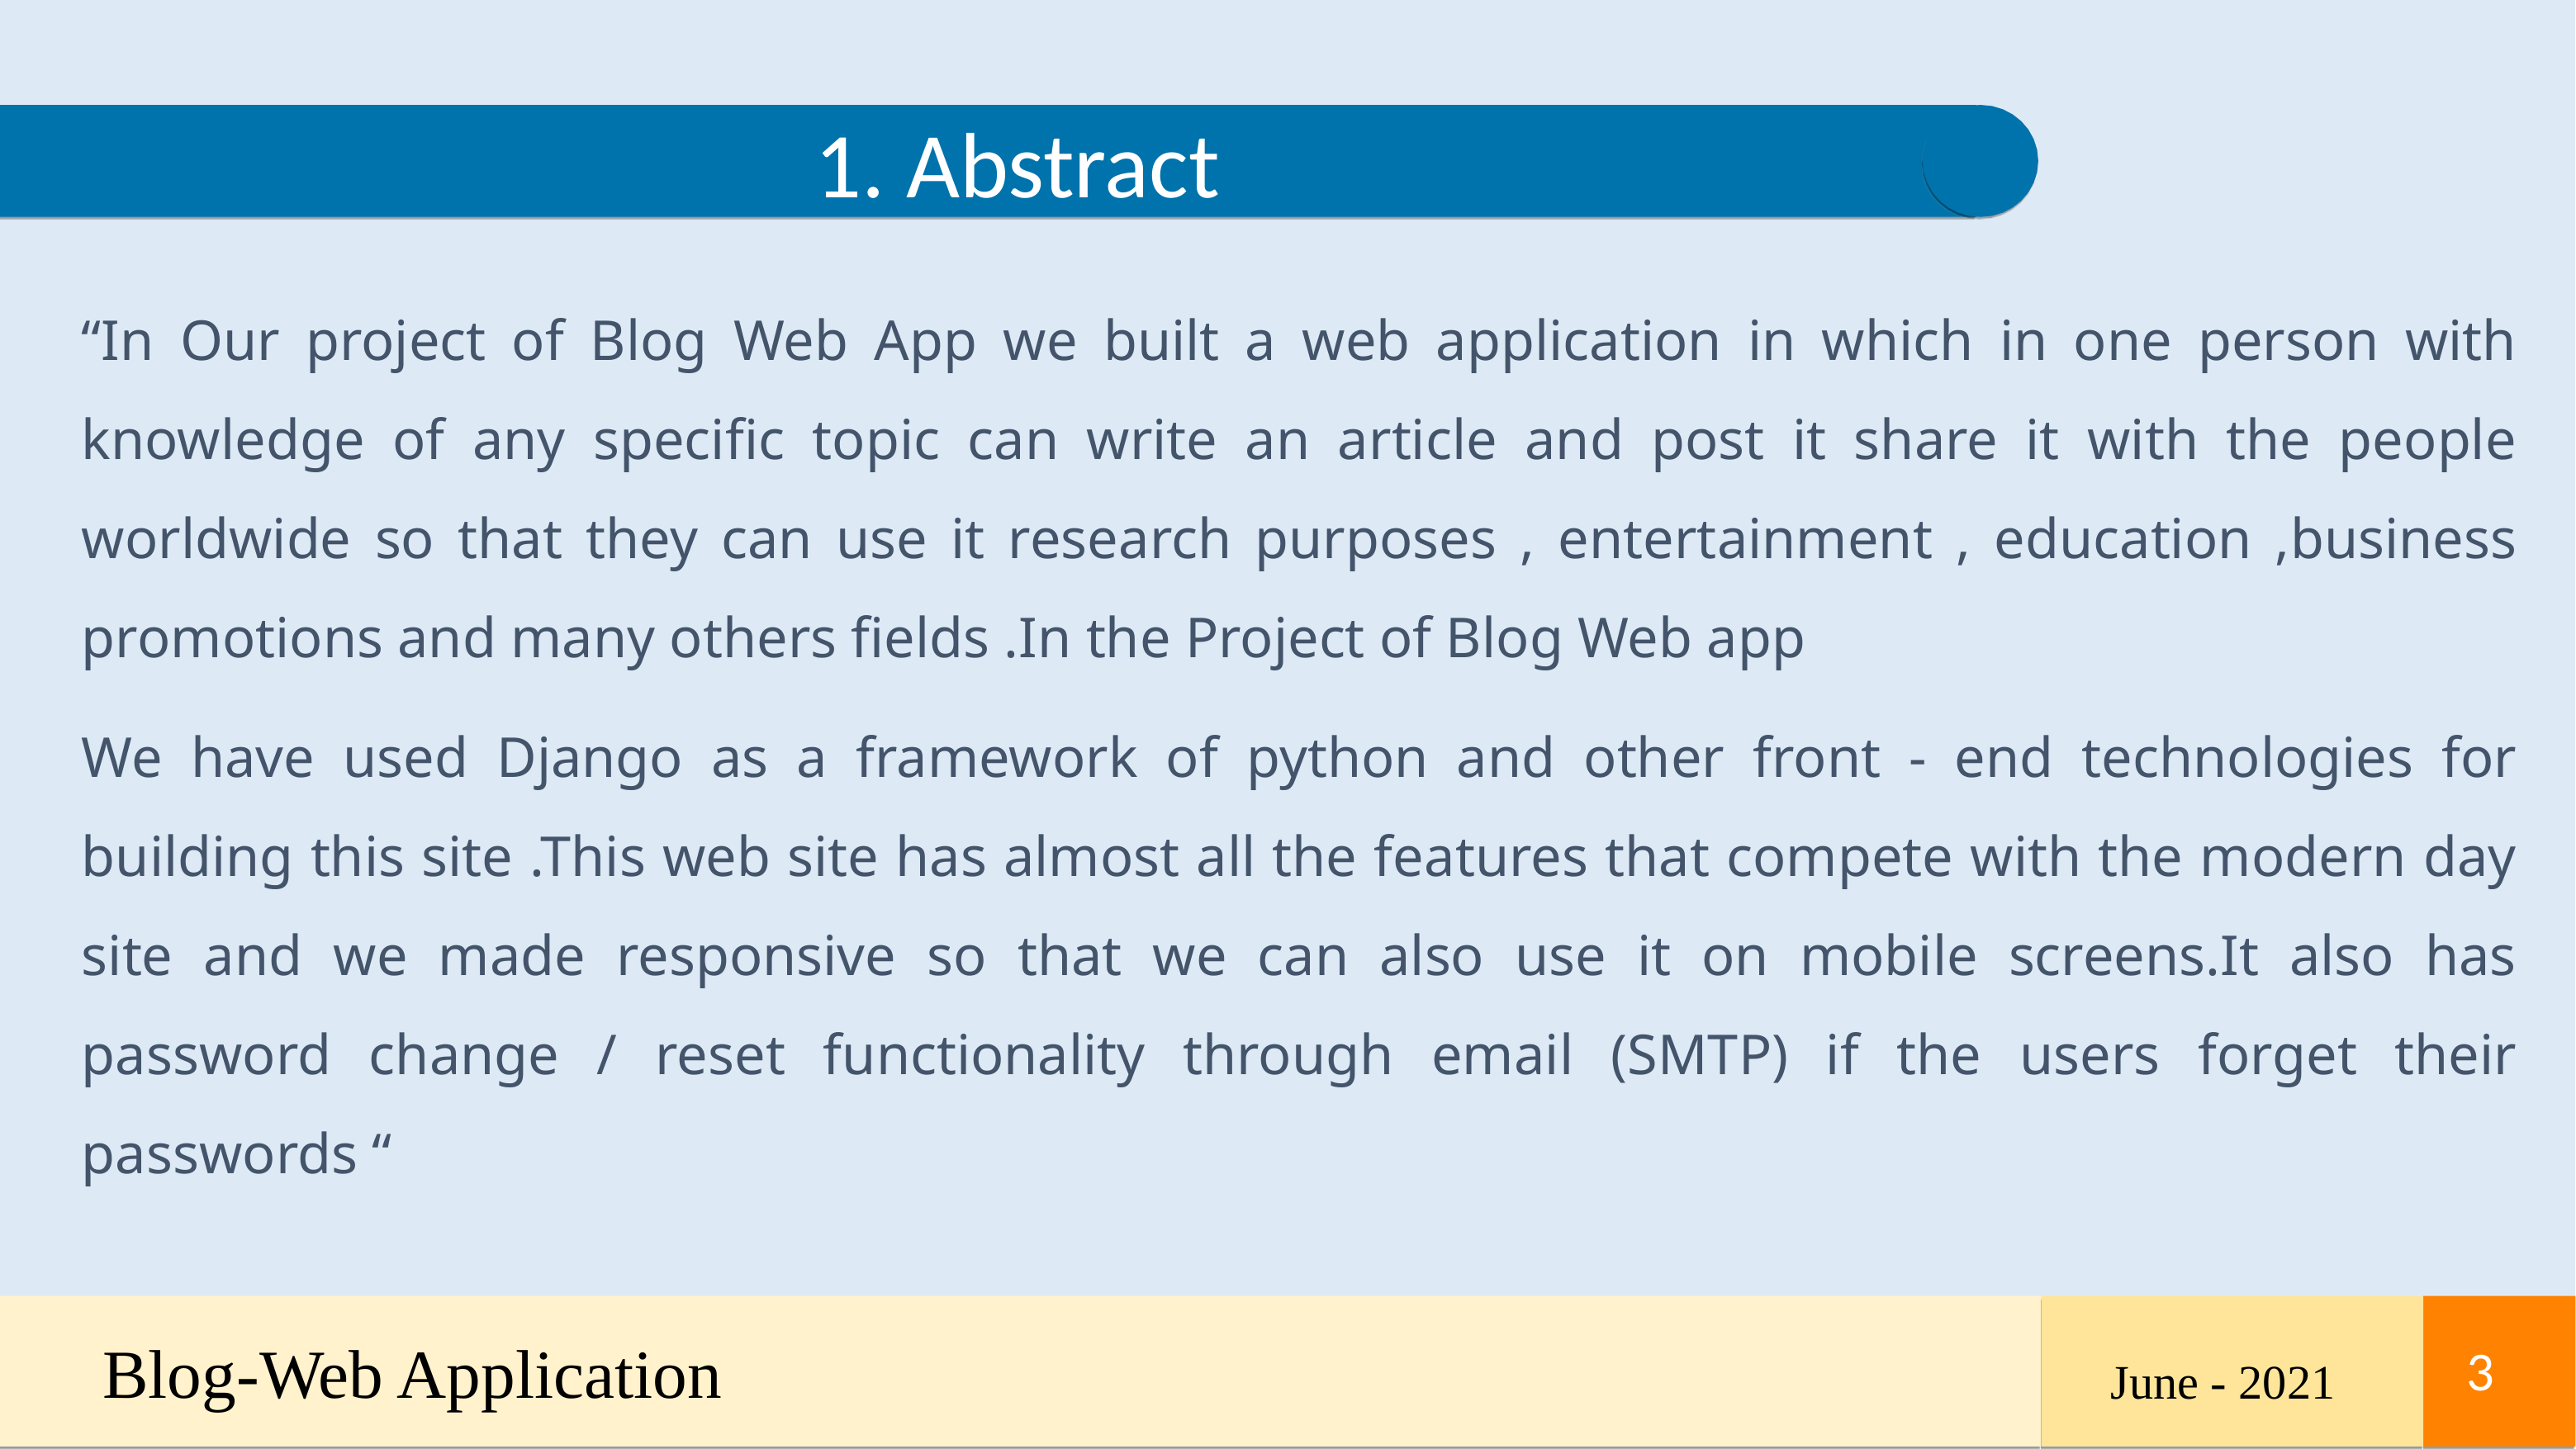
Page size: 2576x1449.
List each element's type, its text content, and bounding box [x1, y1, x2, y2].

text_box Blog-Web Application [90, 1323, 1619, 1418]
text_box “In Our project of Blog Web App we built a web application in which in one person with knowledge of any specific topic can write an article and post it share it with the people worldwide so that they can use it research purposes , entertainment , education ,business promotions and many others fields .In the Project of Blog Web app We have used Django as a framework of python and other front - end technologies for building this site .This web site has almost all the features that compete with the modern day site and we made responsive so that we can also use it on mobile screens.It also has password change / reset functionality through email (SMTP) if the users forget their passwords “ [69, 266, 2532, 1205]
text_box 1. Abstract [0, 105, 1974, 217]
text_box [0, 1295, 2576, 1447]
text_box <number> [2454, 1342, 2533, 1395]
text_box June - 2021 [2098, 1344, 2403, 1415]
text_box [1922, 105, 2038, 217]
